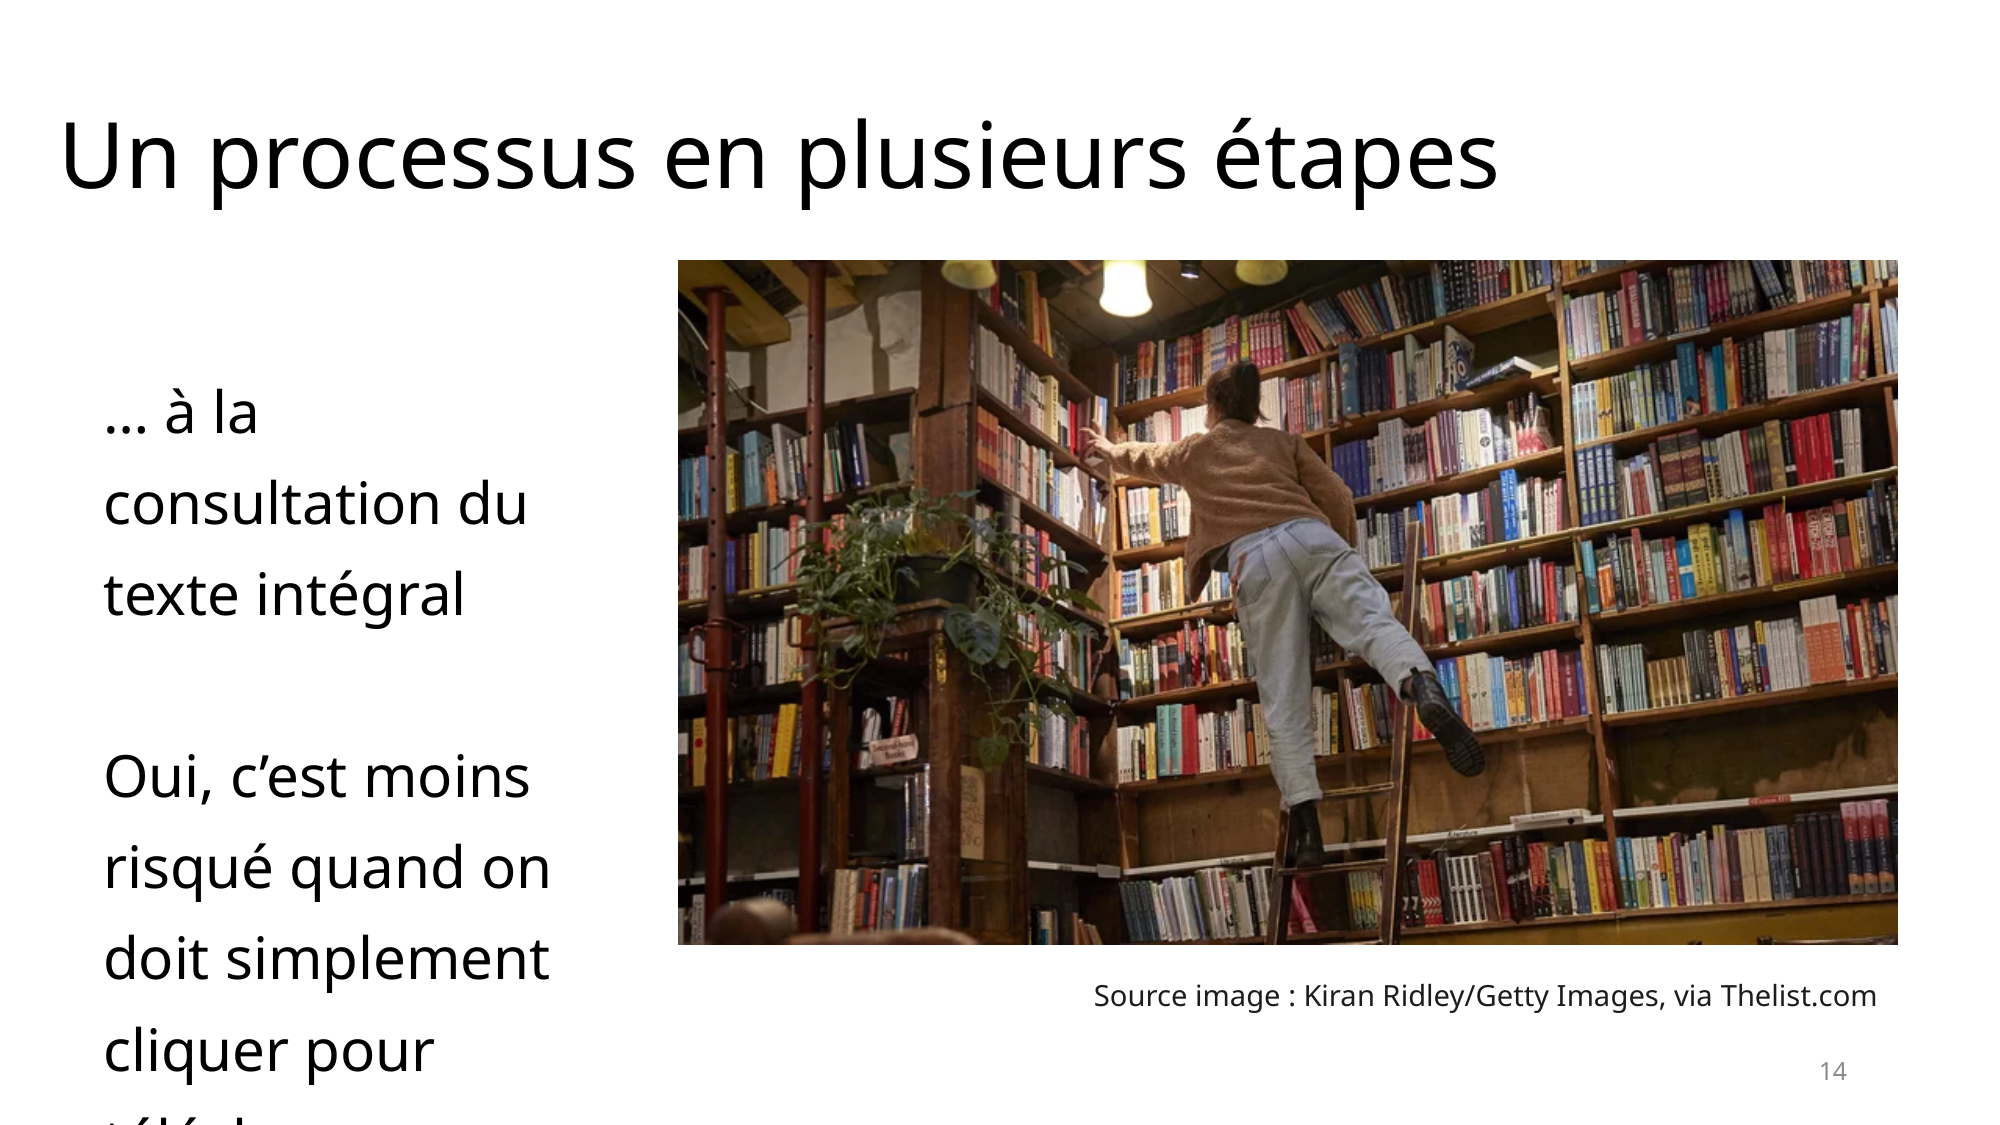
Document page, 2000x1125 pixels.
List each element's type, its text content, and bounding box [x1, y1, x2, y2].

text_box Source image : Kiran Ridley/Getty Images, via Thelist.com [1006, 967, 1893, 1027]
text_box … à la consultation du texte intégral Oui, c’est moins risqué quand on doit simplement cliquer pour télécharger un PDF ! [88, 351, 620, 1125]
picture [678, 260, 1898, 945]
title Un processus en plusieurs étapes [58, 14, 1949, 296]
